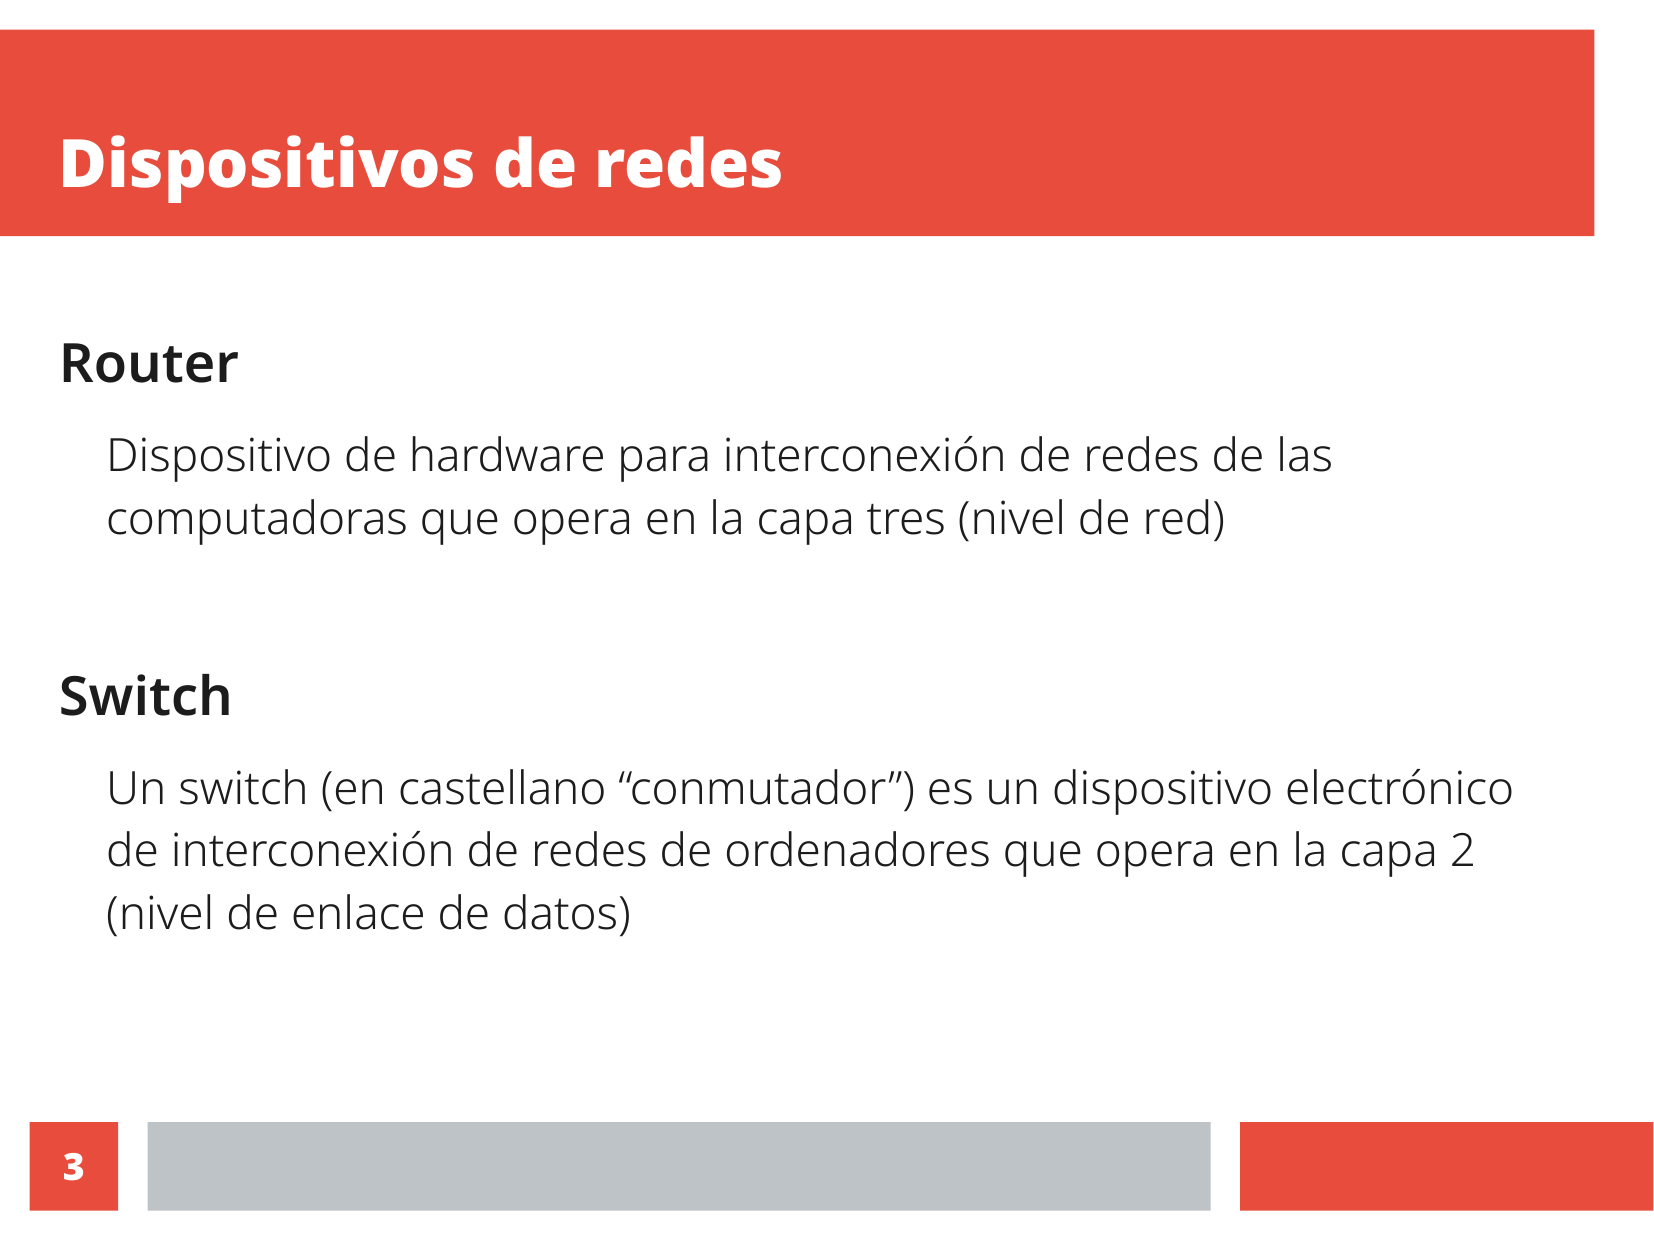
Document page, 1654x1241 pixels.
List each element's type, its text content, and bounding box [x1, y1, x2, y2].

title Dispositivos de redes [59, 59, 1595, 207]
list Router Dispositivo de hardware para interconexión de redes de las computadoras que opera en la capa tres (nivel de red) Switch Un switch (en castellano “conmutador”) es un dispositivo electrónico de interconexión de redes de ordenadores que opera en la capa 2 (nivel de enlace de datos) [59, 324, 1565, 1093]
